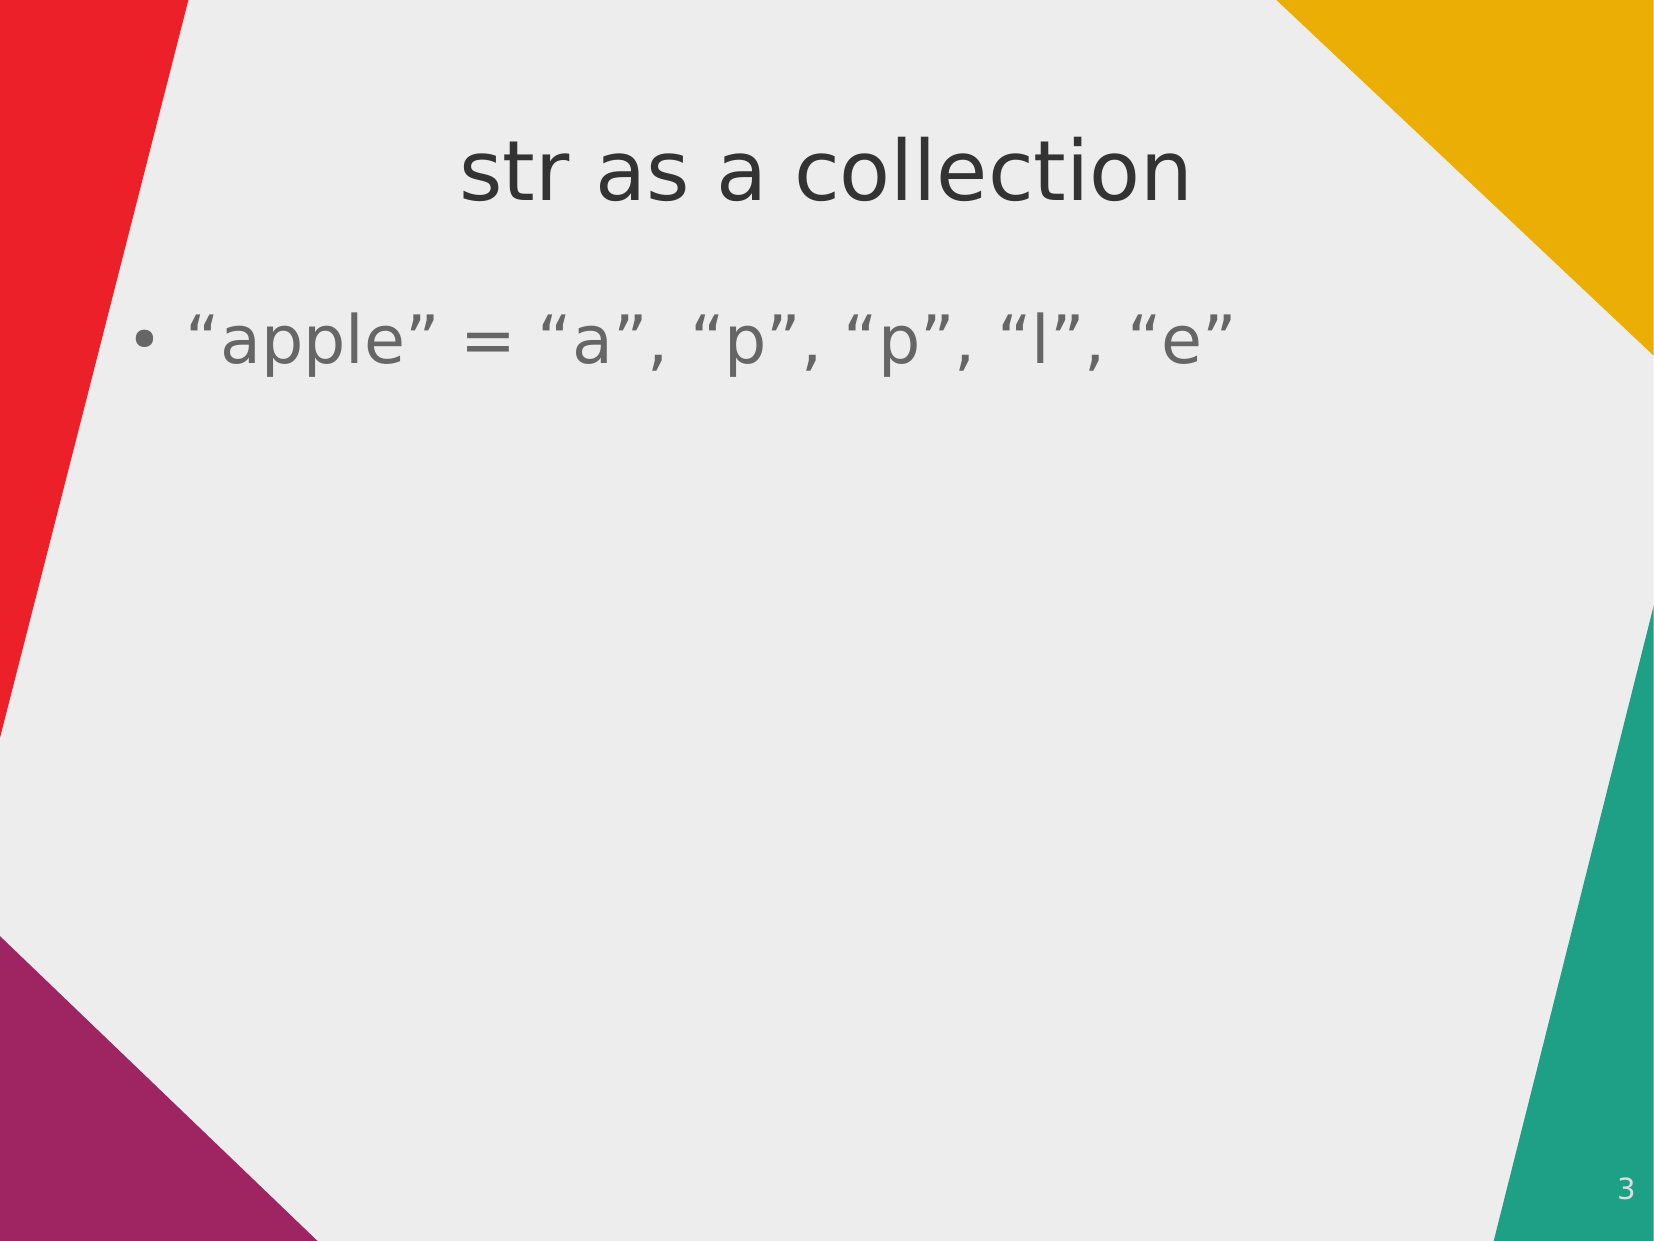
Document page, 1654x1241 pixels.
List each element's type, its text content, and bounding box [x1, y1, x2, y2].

title str as a collection [114, 73, 1539, 271]
list “apple” = “a”, “p”, “p”, “l”, “e” [114, 302, 1539, 1033]
